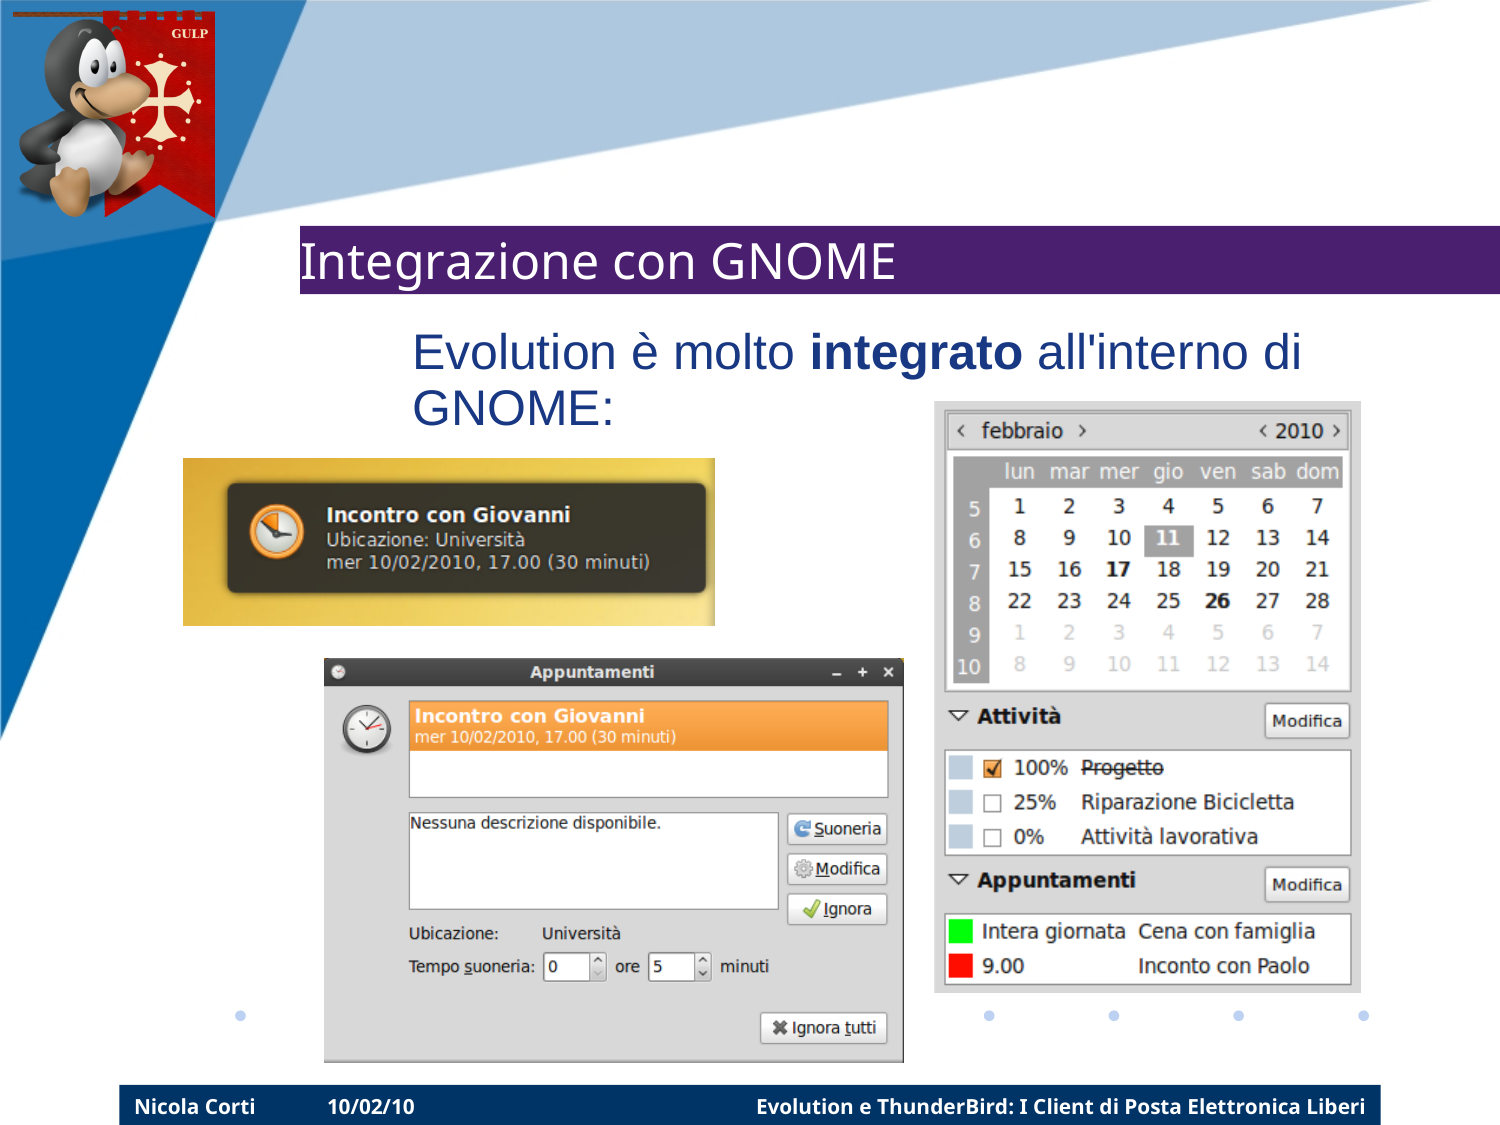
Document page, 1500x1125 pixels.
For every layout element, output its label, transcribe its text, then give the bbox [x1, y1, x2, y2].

picture [0, 0, 1500, 842]
list Evolution è molto integrato all'interno di GNOME: [299, 324, 1418, 1068]
picture [934, 401, 1361, 994]
title Integrazione con GNOME [300, 229, 1500, 291]
picture [324, 658, 904, 1063]
